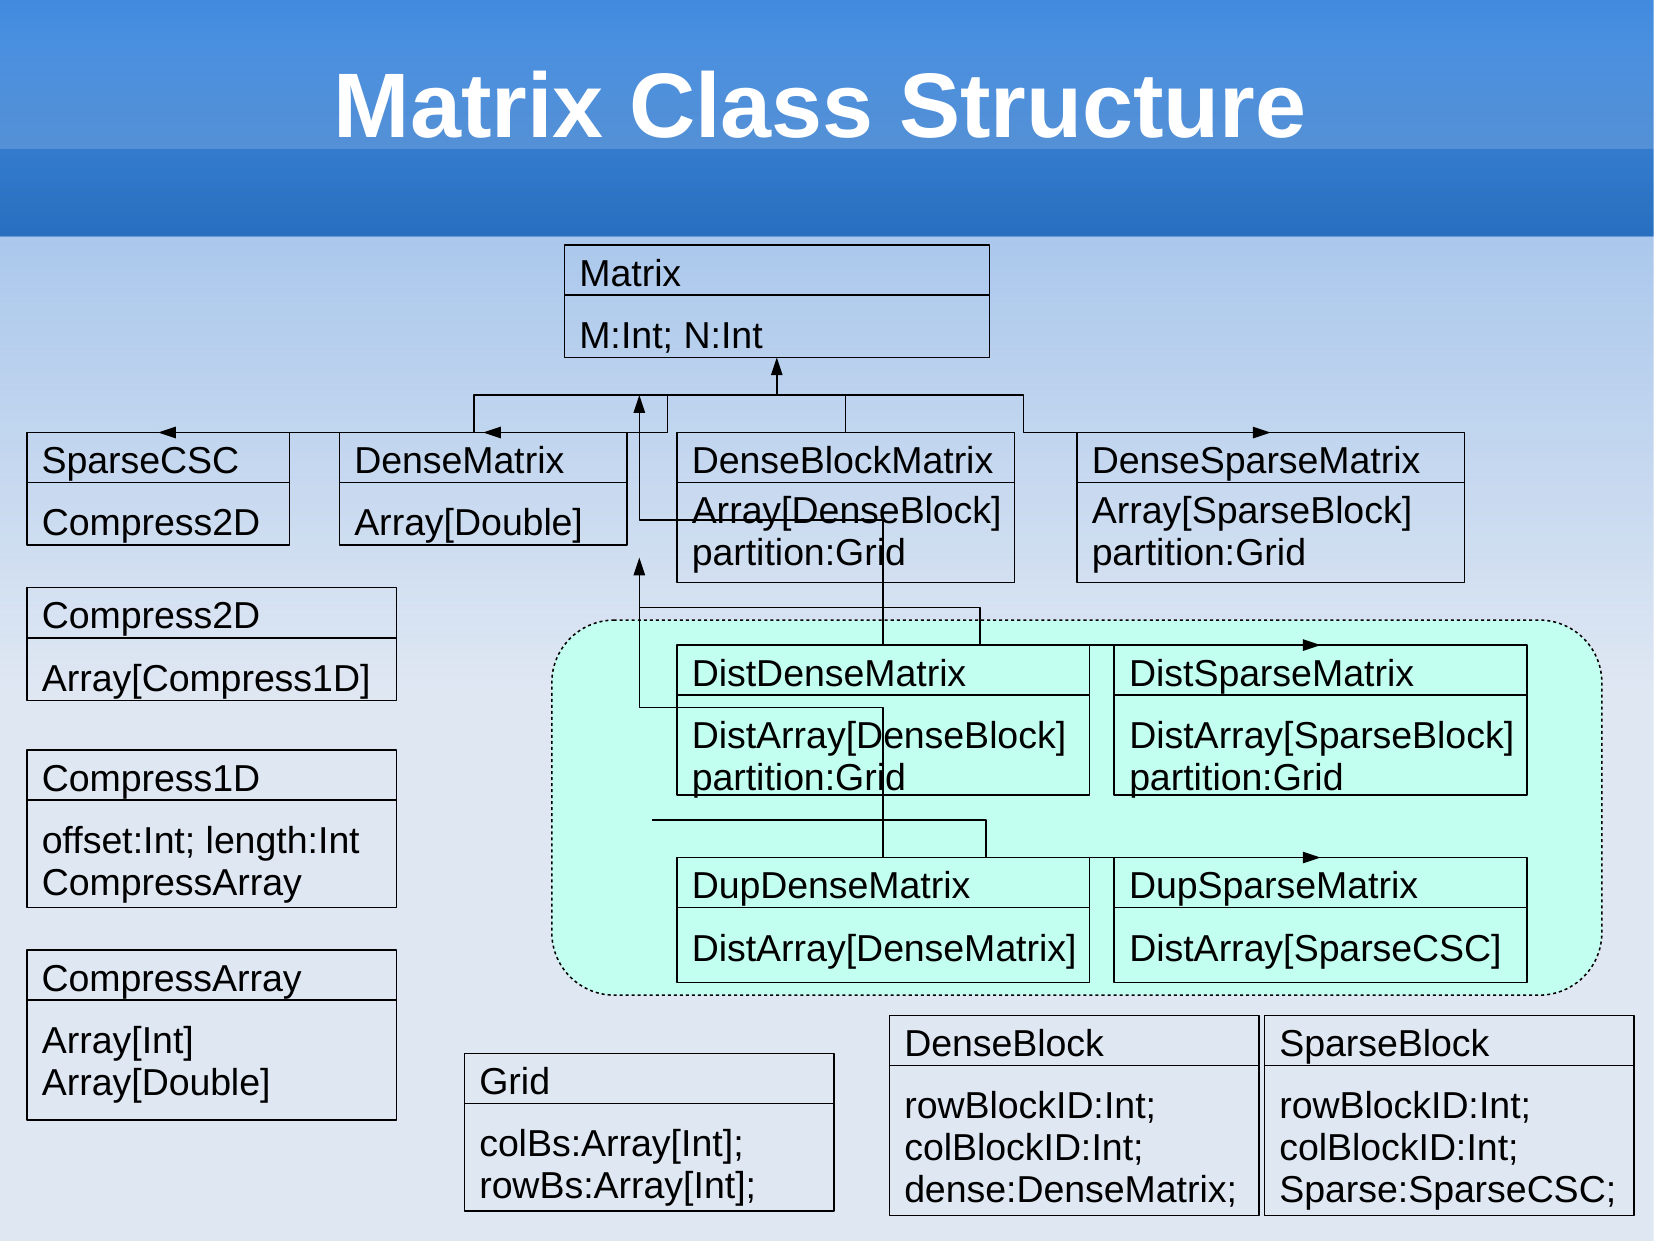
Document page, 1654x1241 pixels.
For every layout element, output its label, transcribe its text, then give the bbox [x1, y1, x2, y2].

text_box M:Int; N:Int [564, 307, 840, 365]
text_box DupDenseMatrix [677, 978, 1089, 983]
text_box DistArray[DenseBlock] partition:Grid [676, 708, 882, 808]
text_box DenseSparseMatrix [1077, 433, 1464, 482]
text_box Array[DenseBlock] partition:Grid [676, 482, 1040, 583]
text_box Compress2D [26, 495, 302, 553]
text_box Array[SparseBlock] partition:Grid [1076, 482, 1465, 583]
text_box Grid [464, 1104, 834, 1115]
text_box Compress2D [27, 588, 397, 637]
text_box DupSparseMatrix [1114, 857, 1527, 907]
text_box Compress1D [27, 801, 397, 812]
text_box CompressArray [27, 1113, 397, 1120]
text_box Array[Compress1D] [26, 650, 415, 708]
text_box DistArray[DenseMatrix] [676, 920, 1102, 978]
text_box Array[Int] Array[Double] [26, 1012, 415, 1113]
text_box DistDenseMatrix [677, 645, 1089, 694]
text_box DistArray[SparseCSC] [1114, 920, 1540, 978]
text_box Array[Double] [339, 495, 615, 553]
text_box DistArray[DenseBlock] partition:Grid [884, 707, 1090, 808]
text_box rowBlockID:Int; colBlockID:Int; dense:DenseMatrix; [889, 1078, 1264, 1221]
text_box Compress1D [27, 750, 397, 799]
text_box DenseBlock [889, 1066, 1259, 1078]
text_box Array[DenseBlock] partition:Grid [676, 521, 882, 583]
text_box [884, 620, 979, 645]
text_box DenseMatrix [339, 433, 627, 482]
title Matrix Class Structure [76, 7, 1565, 200]
text_box DistSparseMatrix [1114, 645, 1527, 694]
text_box DistSparseMatrix [1114, 696, 1527, 707]
text_box SparseBlock [1264, 1066, 1634, 1078]
text_box Matrix [564, 245, 989, 294]
text_box SparseCSC [27, 433, 289, 482]
text_box SparseBlock [1264, 1016, 1634, 1065]
text_box DupDenseMatrix [677, 908, 1089, 920]
text_box DupSparseMatrix [1114, 978, 1527, 983]
text_box offset:Int; length:Int CompressArray [26, 812, 415, 913]
text_box Compress2D [27, 639, 397, 650]
text_box CompressArray [27, 1001, 397, 1012]
text_box rowBlockID:Int; colBlockID:Int; Sparse:SparseCSC; [1264, 1078, 1652, 1221]
text_box DupDenseMatrix [677, 857, 1089, 907]
text_box colBs:Array[Int]; rowBs:Array[Int]; [464, 1115, 852, 1216]
text_box DenseBlockMatrix [677, 433, 1014, 482]
text_box DenseMatrix [339, 483, 627, 545]
text_box [884, 821, 985, 857]
text_box [551, 620, 1602, 996]
text_box DistArray[SparseBlock] partition:Grid [1114, 707, 1540, 808]
text_box DistDenseMatrix [677, 696, 1089, 707]
text_box SparseCSC [27, 483, 289, 495]
text_box Grid [464, 1053, 834, 1103]
text_box DenseBlock [889, 1016, 1259, 1065]
text_box Matrix [564, 296, 989, 357]
text_box [640, 620, 882, 707]
text_box CompressArray [27, 950, 397, 999]
text_box DupSparseMatrix [1114, 908, 1527, 920]
